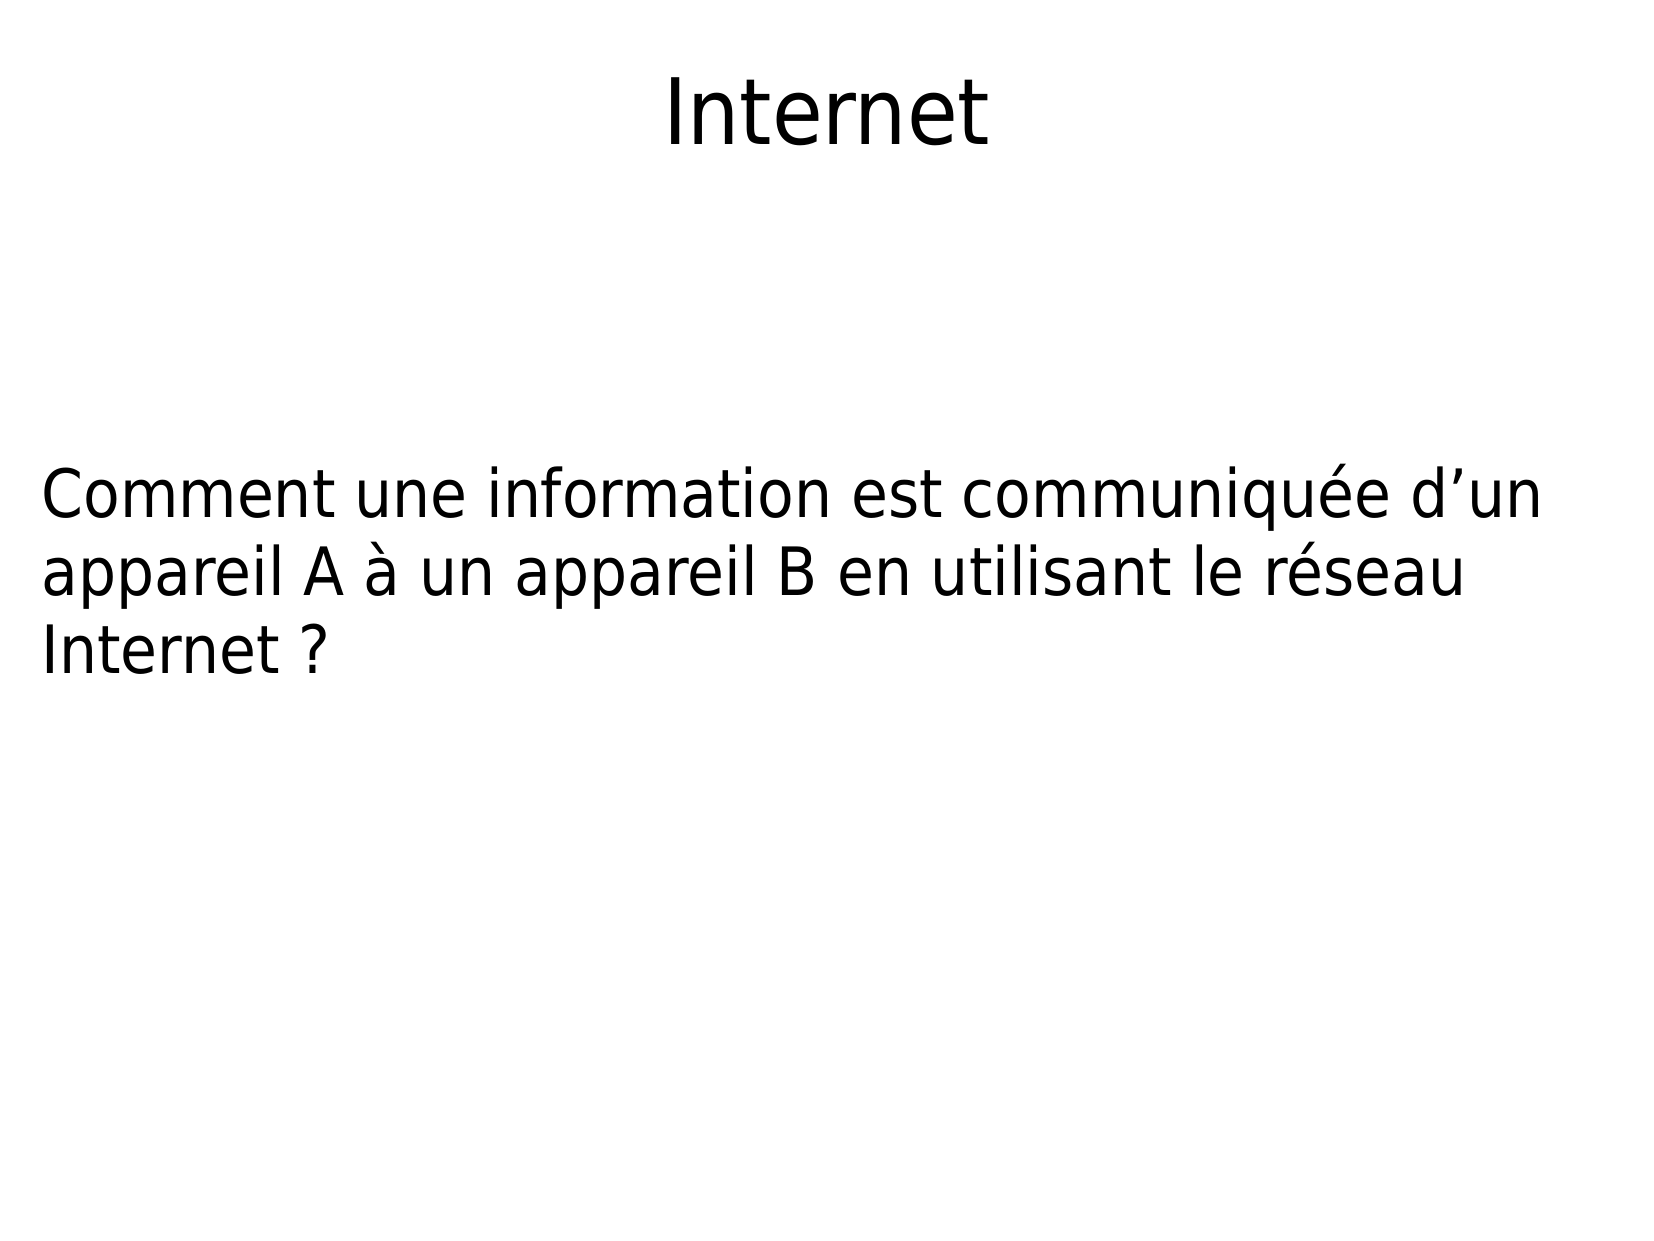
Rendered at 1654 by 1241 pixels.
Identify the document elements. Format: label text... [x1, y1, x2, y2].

title Comment une information est communiquée d’un appareil A à un appareil B en utilisant le réseau Internet ? [41, 222, 1613, 1183]
title Internet [41, 12, 1613, 214]
